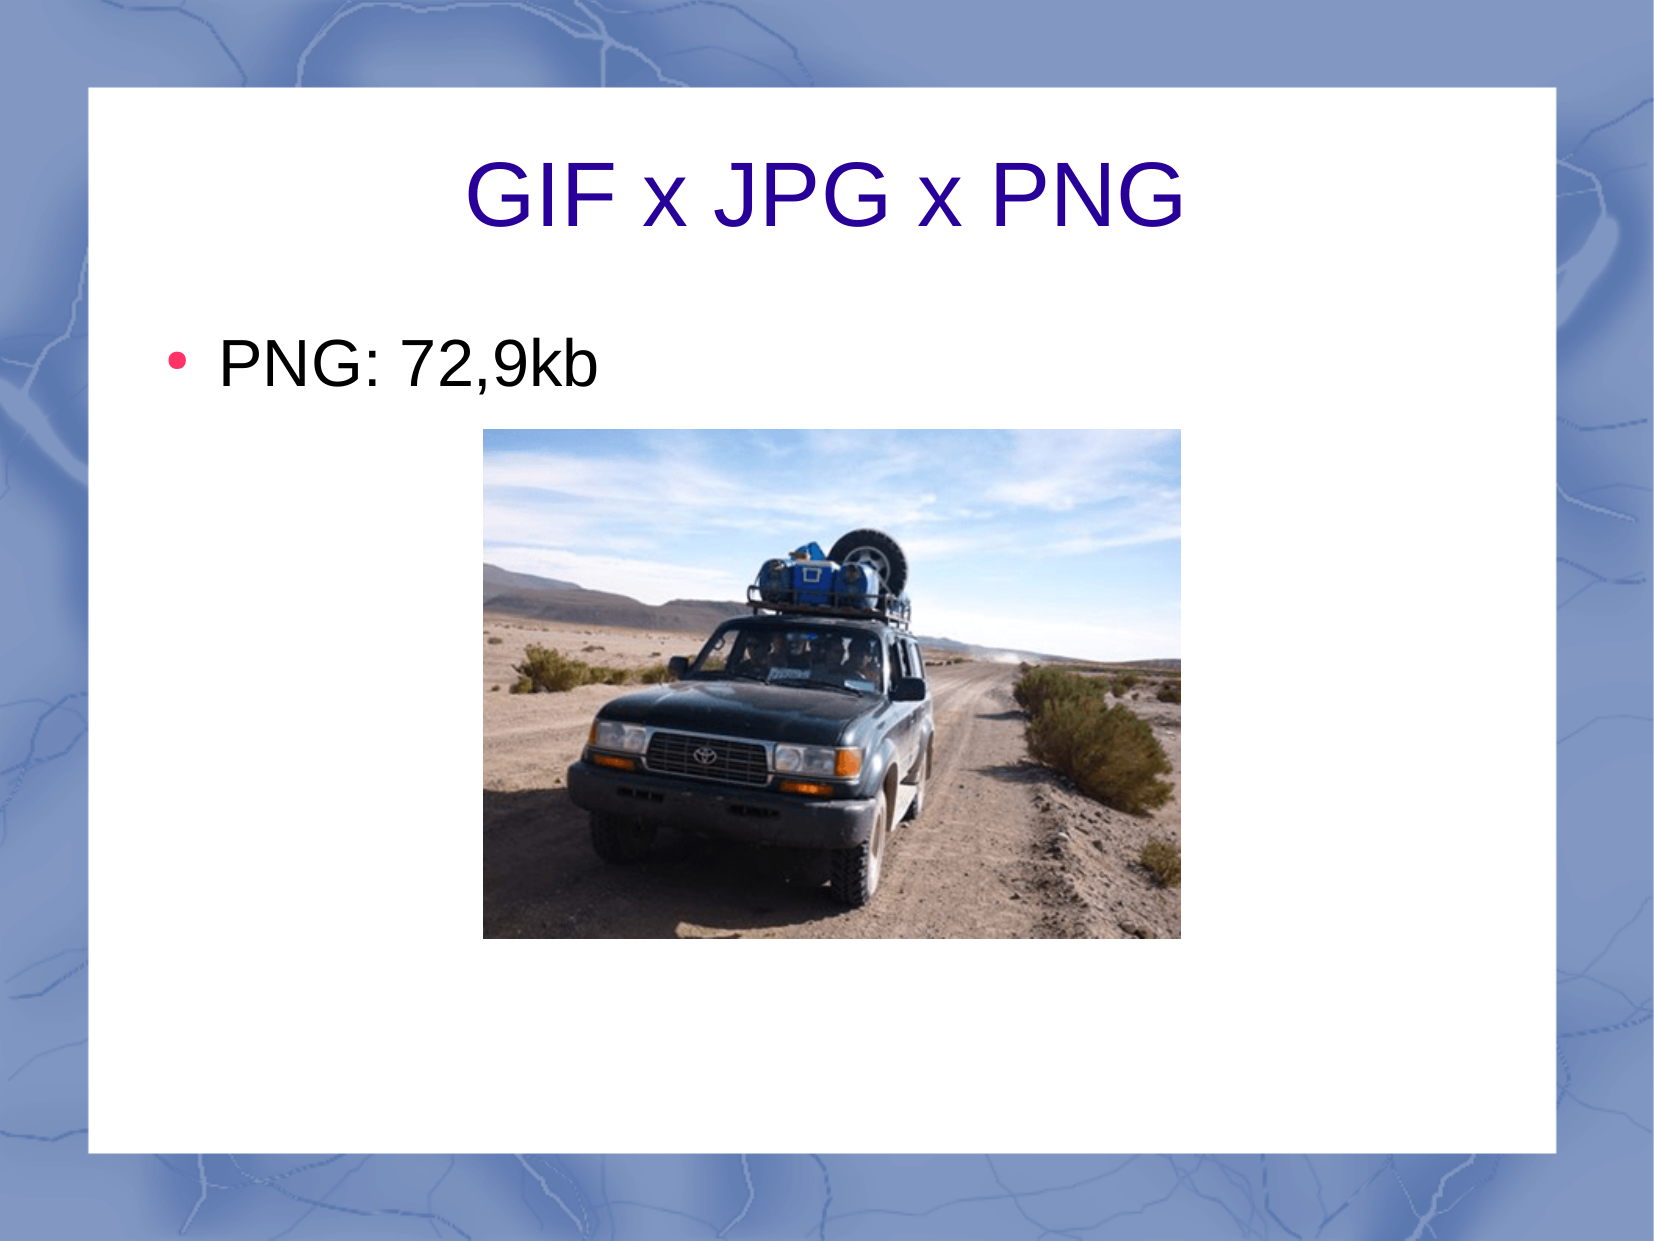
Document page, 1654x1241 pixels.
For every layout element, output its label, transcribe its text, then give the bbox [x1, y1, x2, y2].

list PNG: 72,9kb [147, 325, 1506, 1045]
picture [0, 0, 1654, 1241]
title GIF x JPG x PNG [118, 90, 1536, 298]
